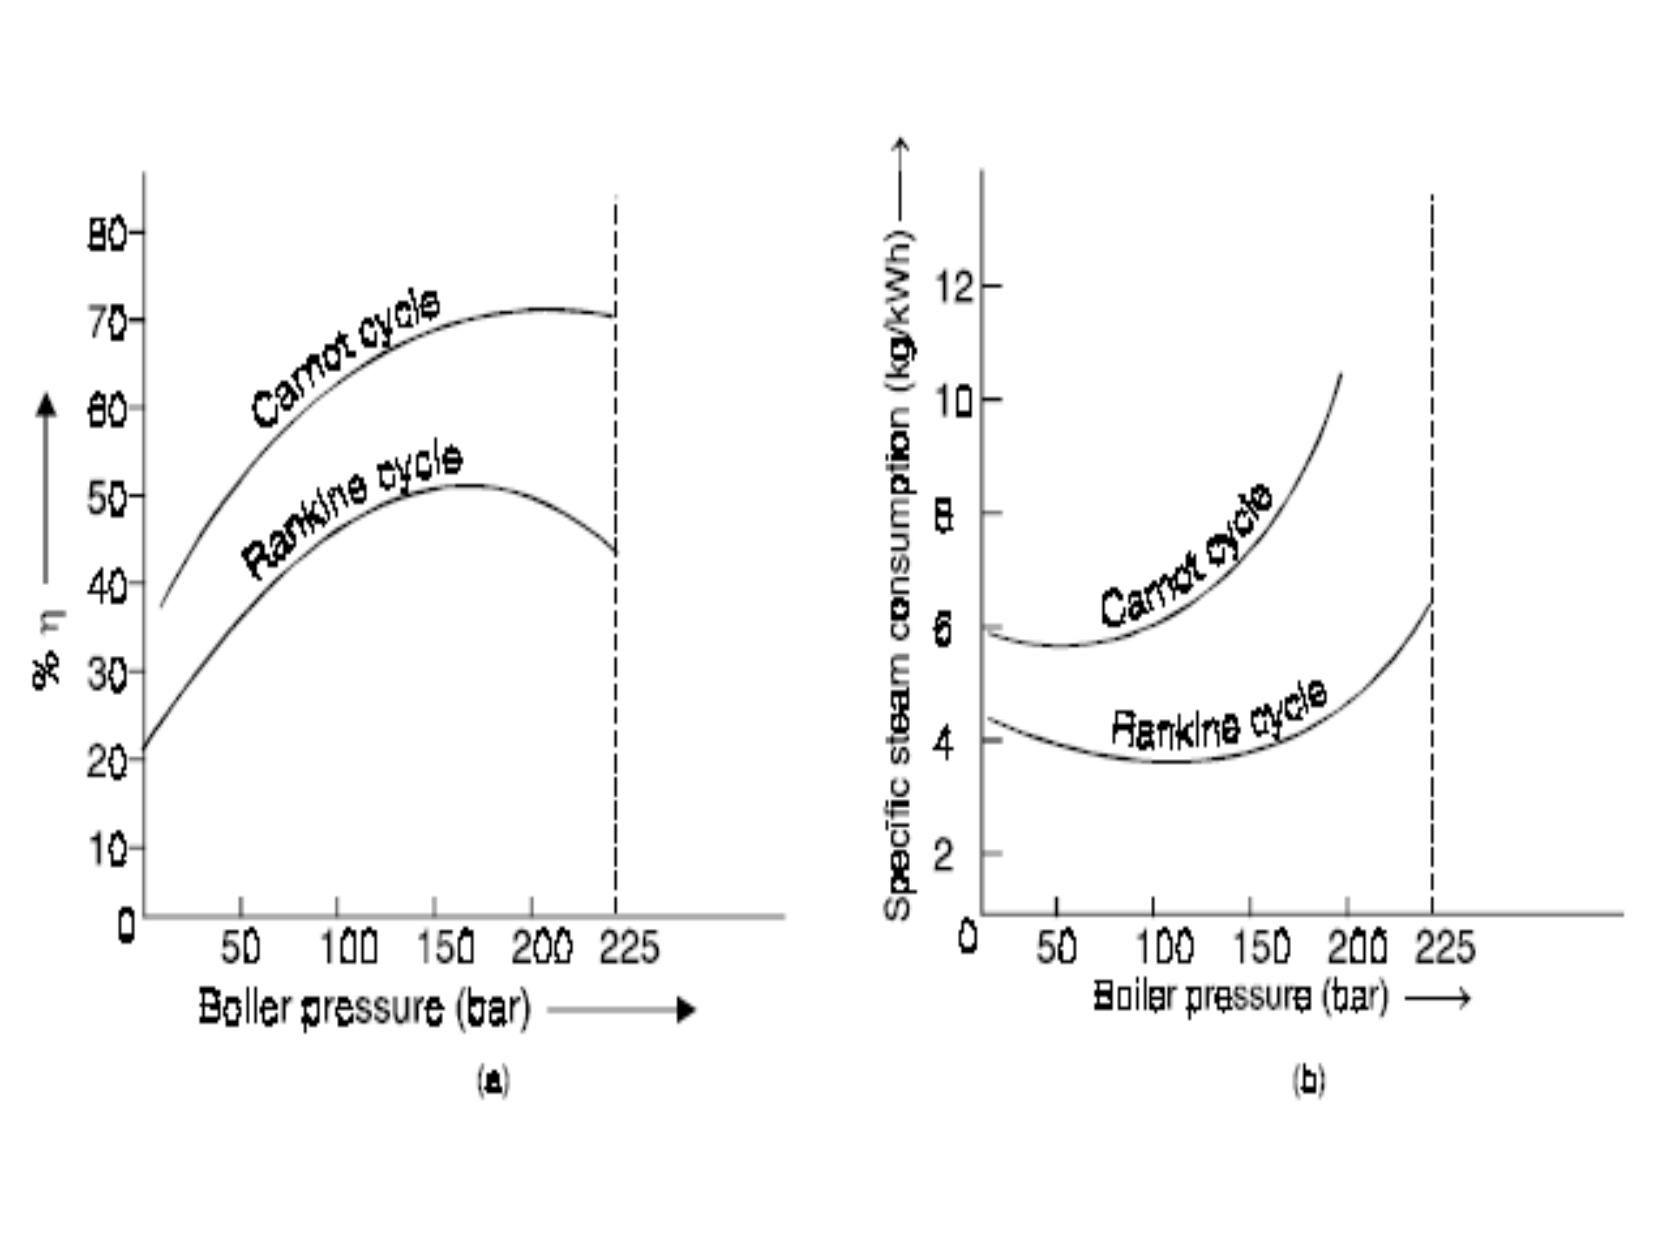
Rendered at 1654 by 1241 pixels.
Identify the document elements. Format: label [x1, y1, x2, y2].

picture [0, 129, 1654, 1111]
